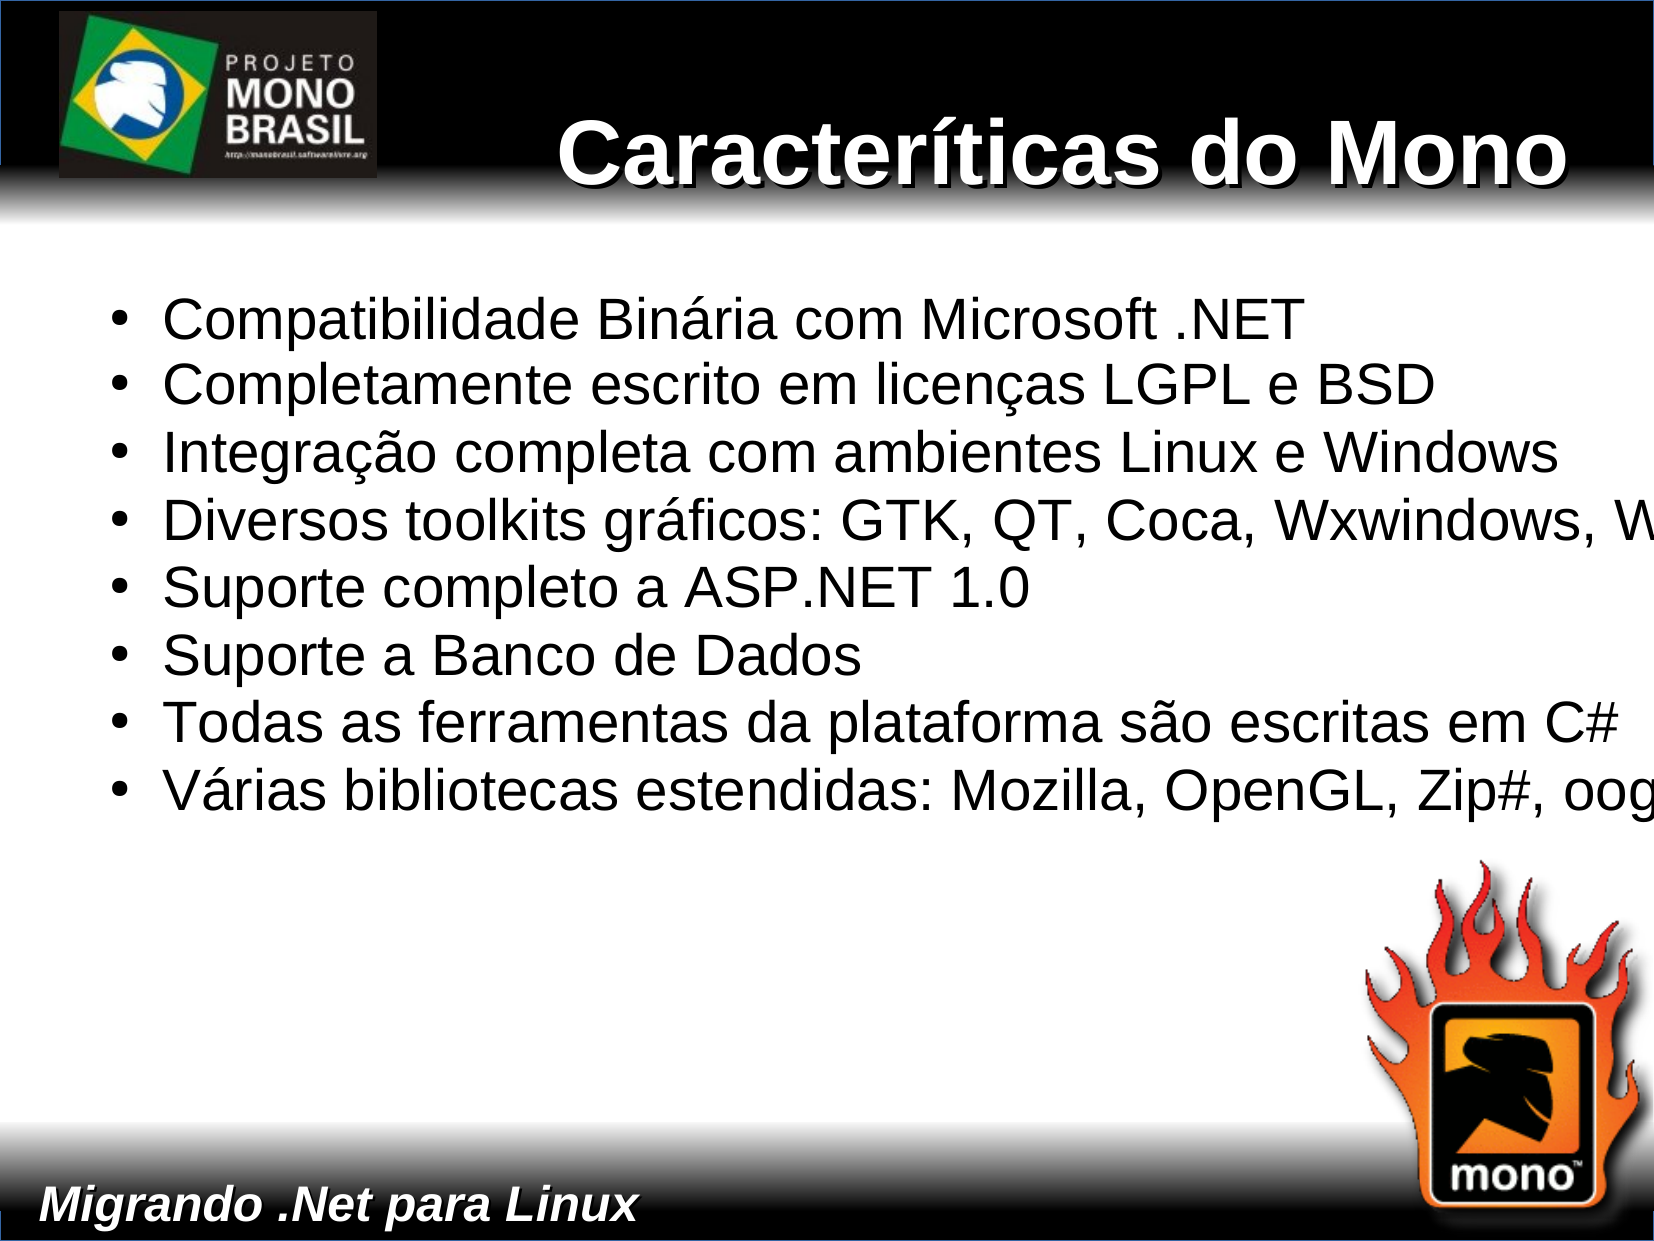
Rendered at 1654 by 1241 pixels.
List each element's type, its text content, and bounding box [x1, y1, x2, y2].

picture [1302, 805, 1654, 1241]
picture [59, 11, 377, 178]
text_box Compatibilidade Binária com Microsoft .NET Completamente escrito em licenças LGPL e BSD Integração completa com ambientes Linux e Windows Diversos toolkits gráficos: GTK, QT, Coca, Wxwindows, Windows.Forms Suporte completo a ASP.NET 1.0 Suporte a Banco de Dados Todas as ferramentas da plataforma são escritas em C# Várias bibliotecas estendidas: Mozilla, OpenGL, Zip#, oog# [74, 285, 1654, 823]
text_box Migrando .Net para Linux [23, 1168, 546, 1241]
title Caracteríticas do Mono [82, 49, 1571, 257]
